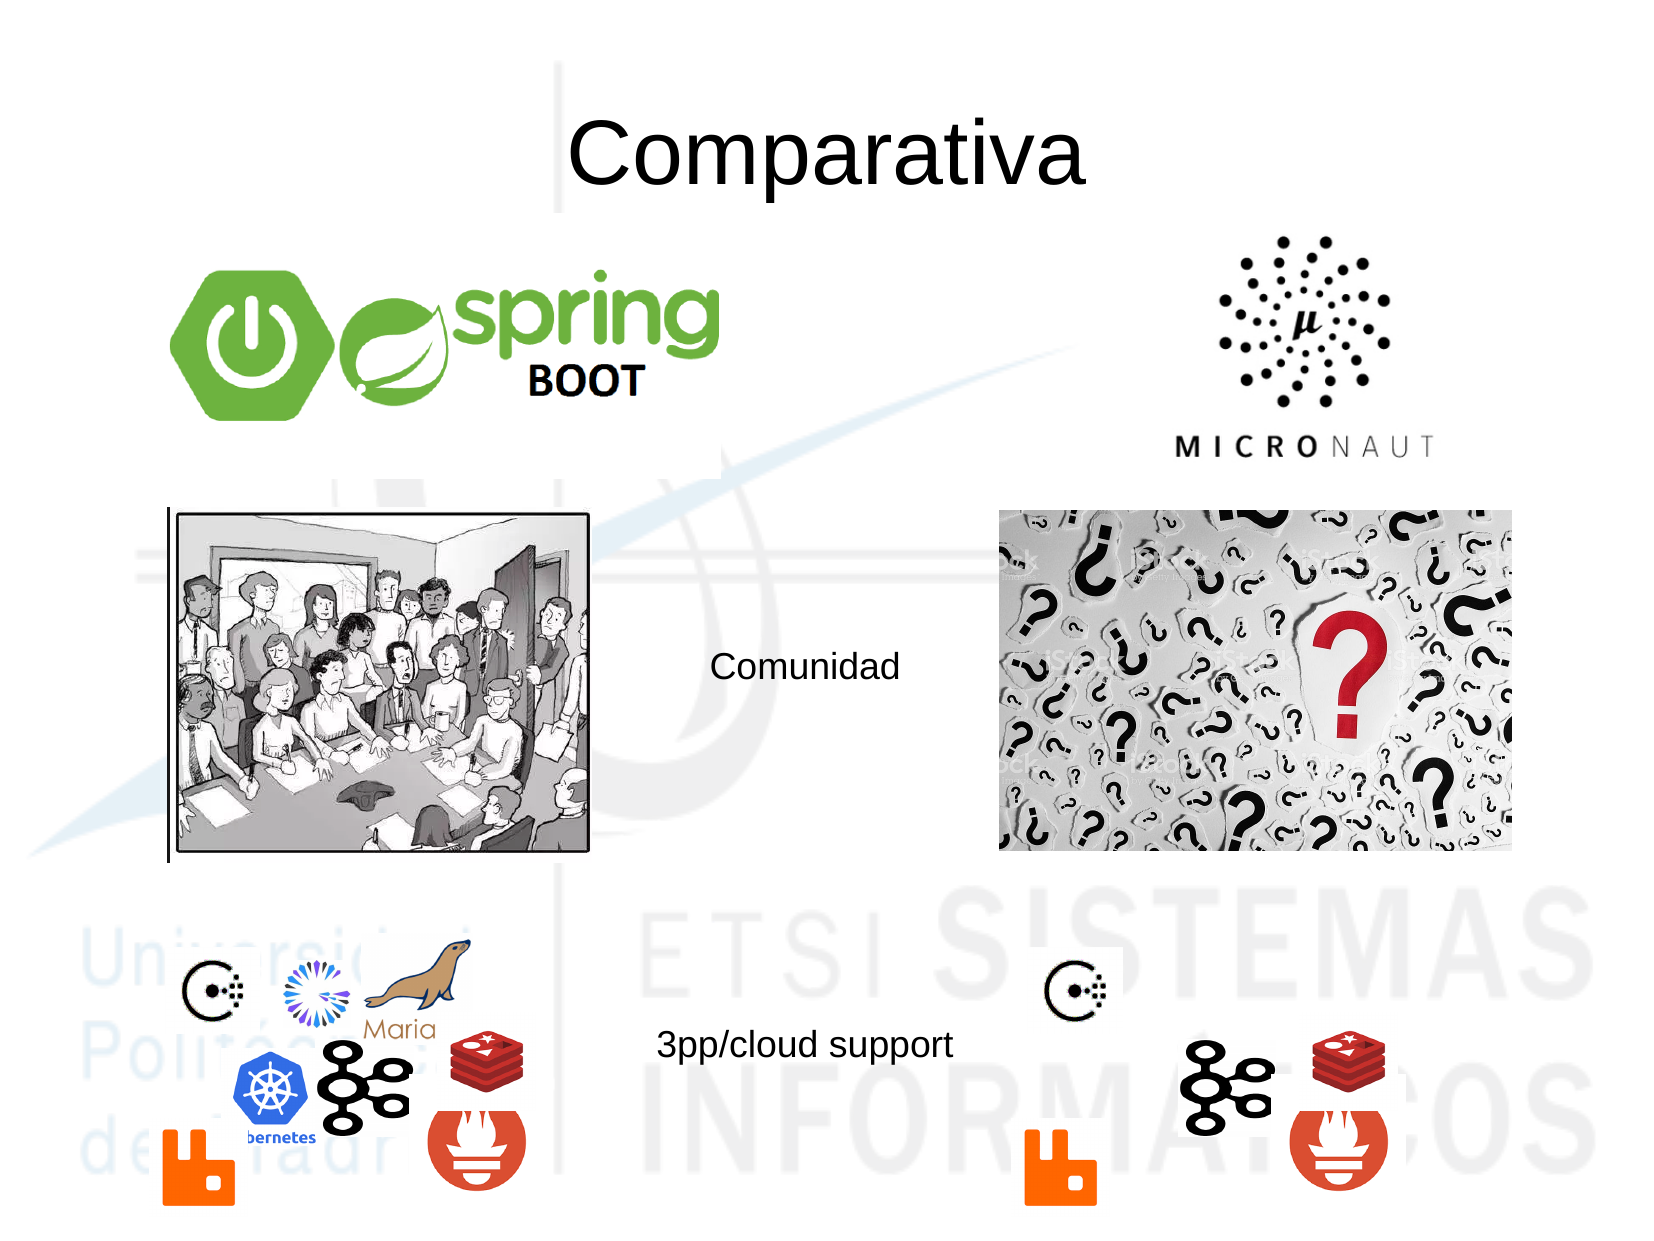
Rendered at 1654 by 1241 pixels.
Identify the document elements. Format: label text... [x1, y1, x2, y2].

text_box Comunidad [694, 637, 916, 695]
title Comparativa [82, 49, 1571, 257]
text_box 3pp/cloud support [641, 1015, 969, 1073]
picture [0, 11, 1640, 1229]
